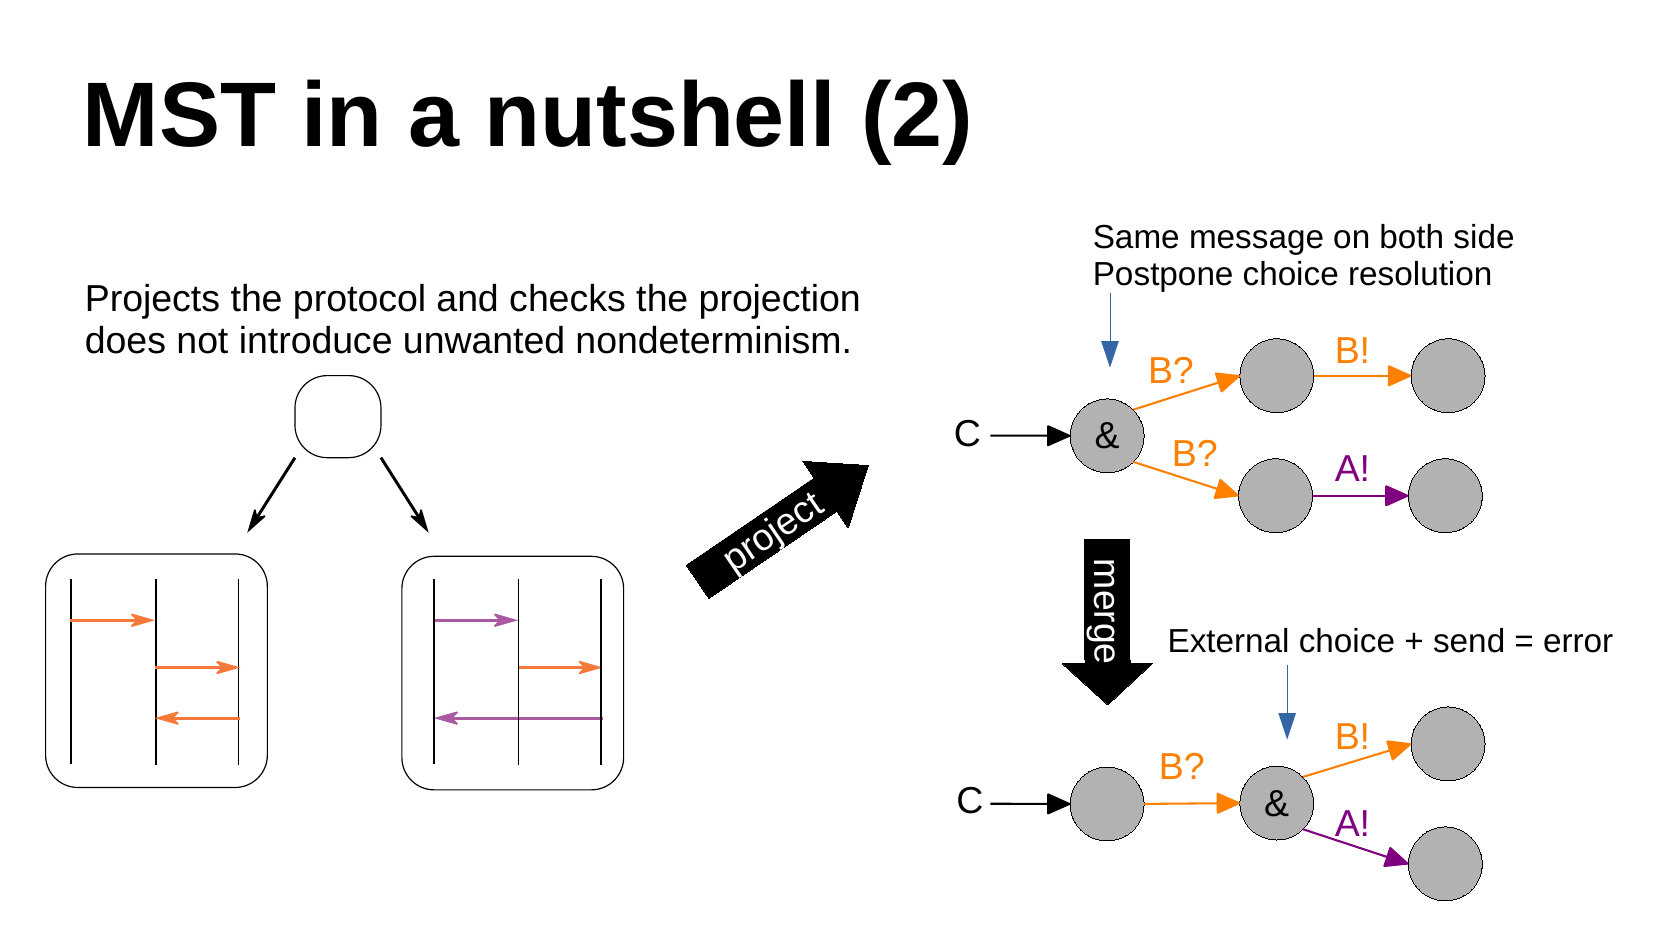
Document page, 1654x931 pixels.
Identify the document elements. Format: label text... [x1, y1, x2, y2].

text_box B! [1320, 321, 1386, 379]
text_box A! [1320, 439, 1386, 497]
text_box Same message on both side Postpone choice resolution [1078, 211, 1531, 301]
title MST in a nutshell (2) [82, 37, 1571, 193]
text_box project [730, 551, 743, 566]
text_box A! [1320, 795, 1386, 852]
text_box [1408, 826, 1483, 901]
text_box B? [1157, 424, 1233, 482]
text_box [1238, 458, 1313, 533]
text_box [1411, 338, 1486, 413]
text_box [1070, 767, 1145, 841]
text_box C [941, 772, 979, 830]
picture [45, 375, 625, 791]
text_box [1408, 458, 1483, 533]
text_box [1411, 706, 1486, 781]
text_box merge [1062, 539, 1152, 705]
text_box & [1239, 766, 1314, 841]
text_box External choice + send = error [1152, 615, 1629, 667]
text_box & [1070, 398, 1145, 473]
text_box Projects the protocol and checks the projection does not introduce unwanted nondeterminism. [70, 270, 901, 376]
text_box project [686, 461, 869, 599]
text_box B! [1320, 707, 1386, 765]
text_box B? [1133, 342, 1209, 399]
text_box C [939, 404, 977, 462]
text_box B? [1144, 738, 1220, 796]
text_box [1239, 338, 1314, 413]
